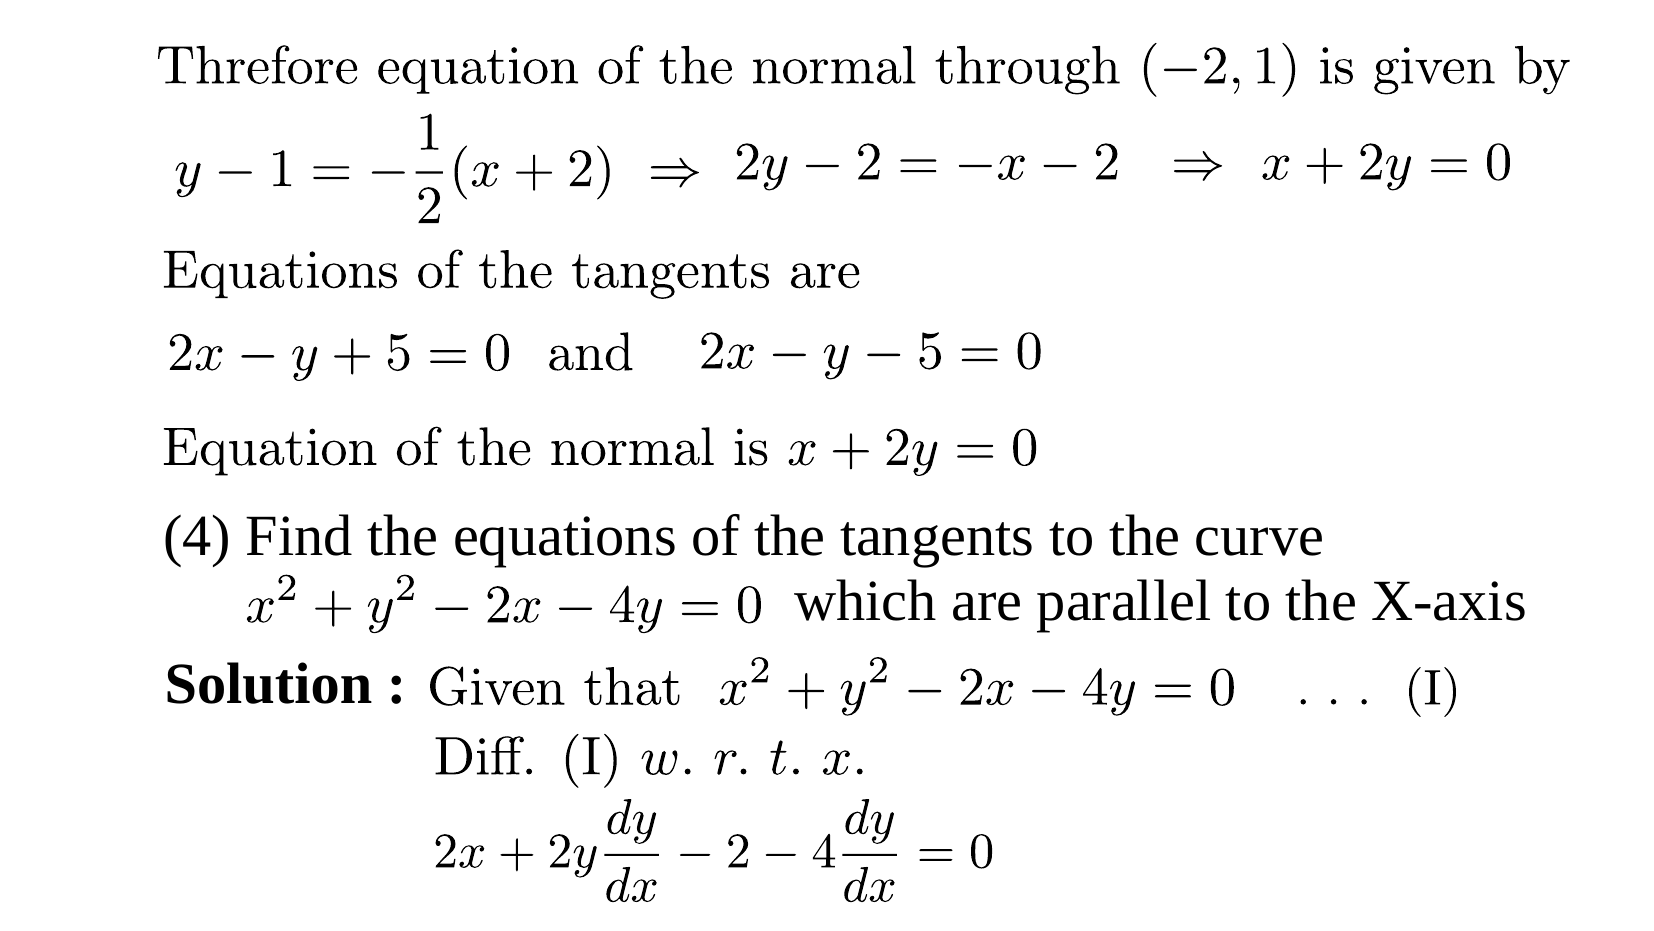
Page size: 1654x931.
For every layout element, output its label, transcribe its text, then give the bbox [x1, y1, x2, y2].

text_box [1298, 667, 1457, 717]
text_box [435, 733, 863, 788]
text_box [429, 657, 1234, 716]
title (4) Find the equations of the tangents to the curve which are parallel to the X-axis Solution : [47, 37, 1607, 886]
text_box [169, 332, 633, 382]
text_box [163, 249, 860, 299]
text_box [175, 113, 699, 224]
text_box [736, 143, 1223, 191]
text_box [163, 426, 1037, 476]
text_box [1262, 143, 1510, 191]
text_box [701, 332, 1041, 380]
text_box [157, 42, 1570, 97]
text_box [435, 799, 993, 903]
text_box [246, 574, 761, 634]
